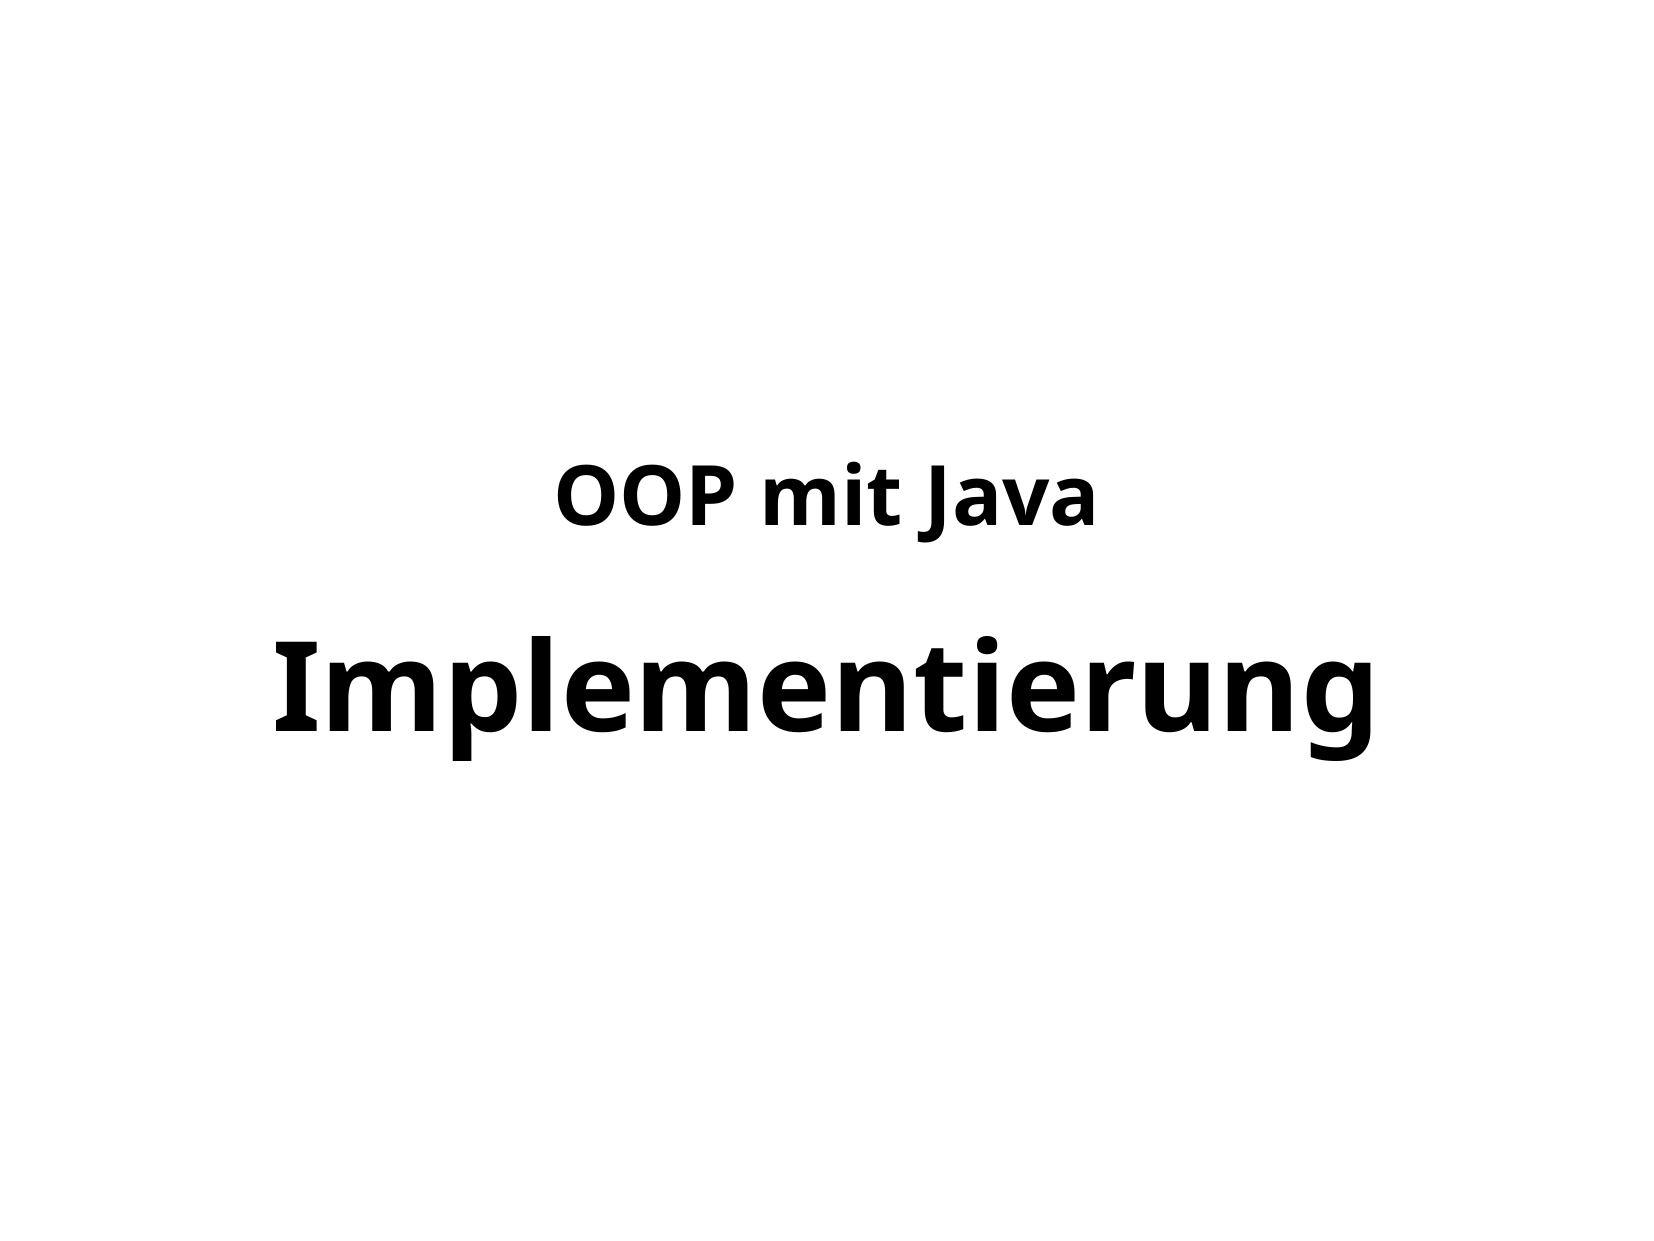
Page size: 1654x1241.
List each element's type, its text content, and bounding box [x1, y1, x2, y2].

subtitle OOP mit Java Implementierung [23, 82, 1630, 1123]
